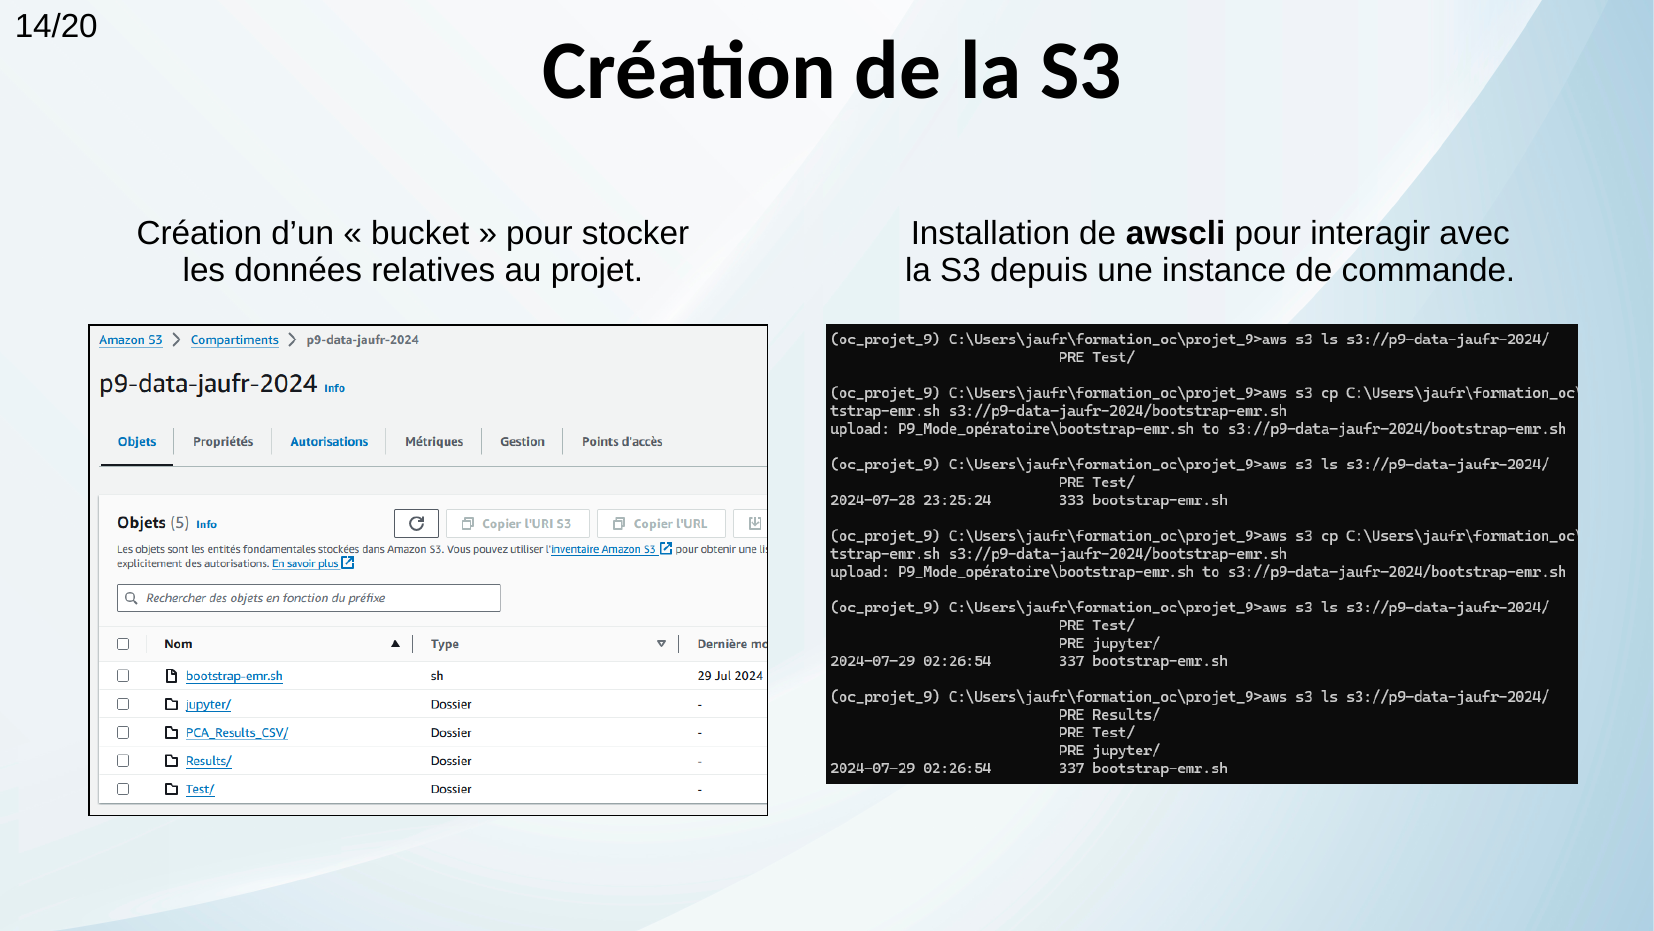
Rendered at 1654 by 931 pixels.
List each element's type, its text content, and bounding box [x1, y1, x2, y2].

text_box Installation de awscli pour interagir avec la S3 depuis une instance de commande. [885, 206, 1536, 333]
text_box Création d’un « bucket » pour stocker les données relatives au projet. [118, 206, 709, 325]
picture [0, 0, 1654, 931]
text_box 14/20 [0, 0, 88, 60]
title Création de la S3 [88, 0, 1577, 156]
